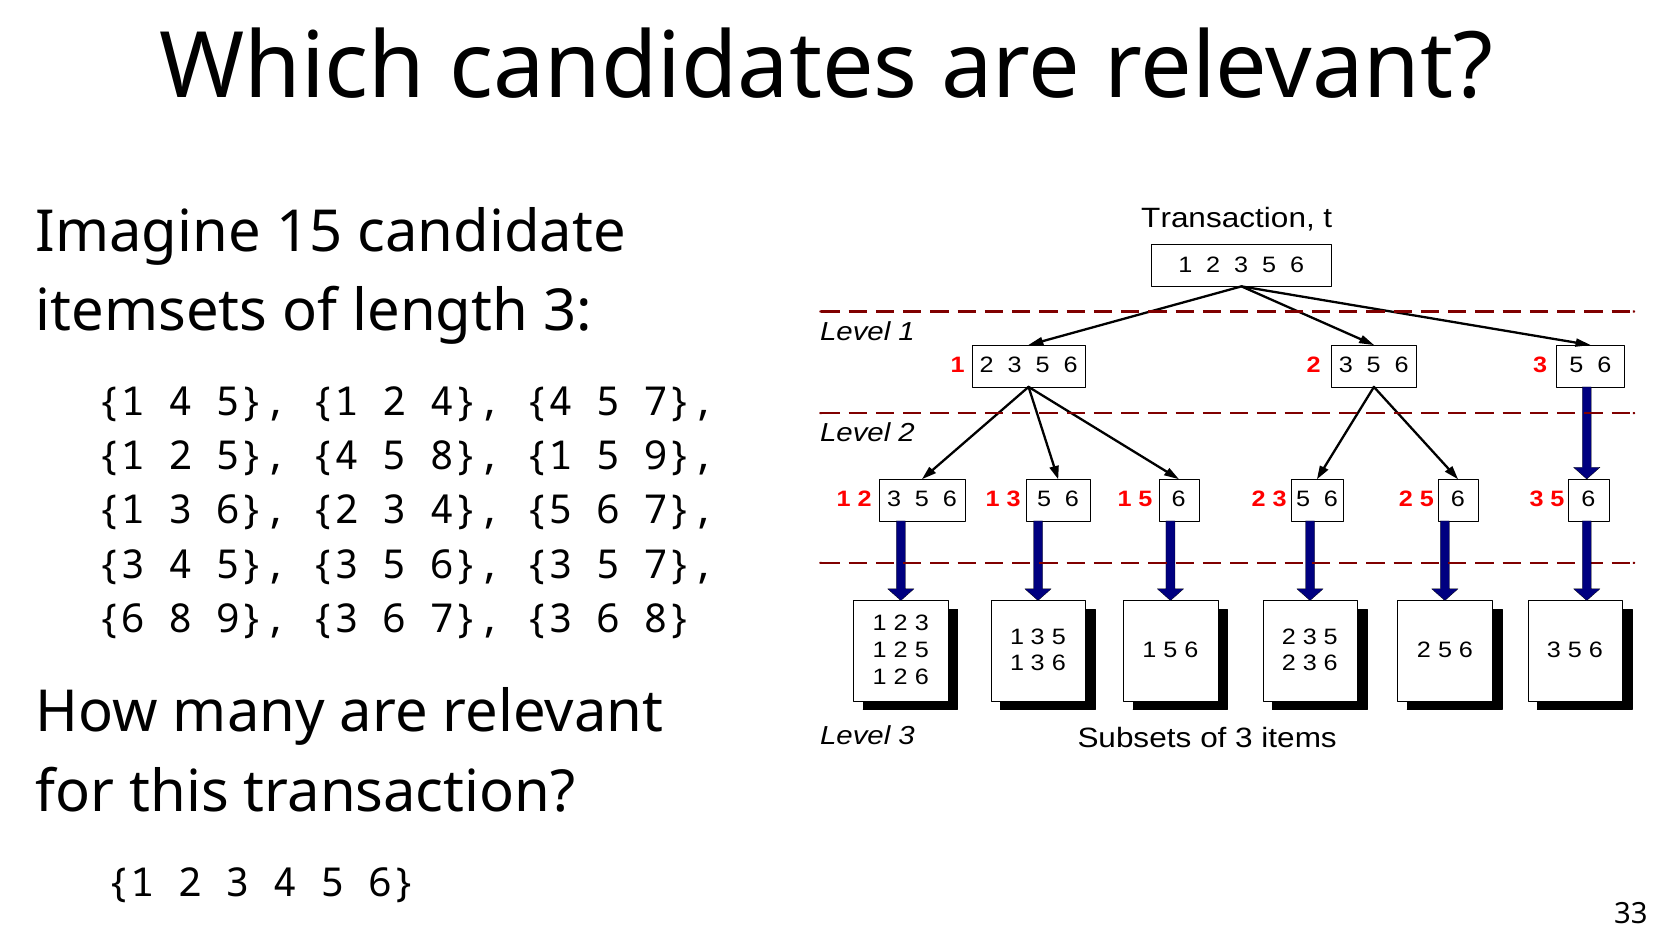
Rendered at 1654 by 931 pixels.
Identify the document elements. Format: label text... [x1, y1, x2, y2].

picture [818, 197, 1637, 757]
title Which candidates are relevant? [82, 1, 1571, 124]
list Imagine 15 candidate itemsets of length 3: {1 4 5}, {1 2 4}, {4 5 7}, {1 2 5}, {4 5 8}, {1 5 9}, {1 3 6}, {2 3 4}, {5 6 7}, {3 4 5}, {3 5 6}, {3 5 7}, {6 8 9}, {3 6 7}, {3 6 8} How many are relevant for this transaction? {1 2 3 4 5 6} [35, 189, 1524, 916]
